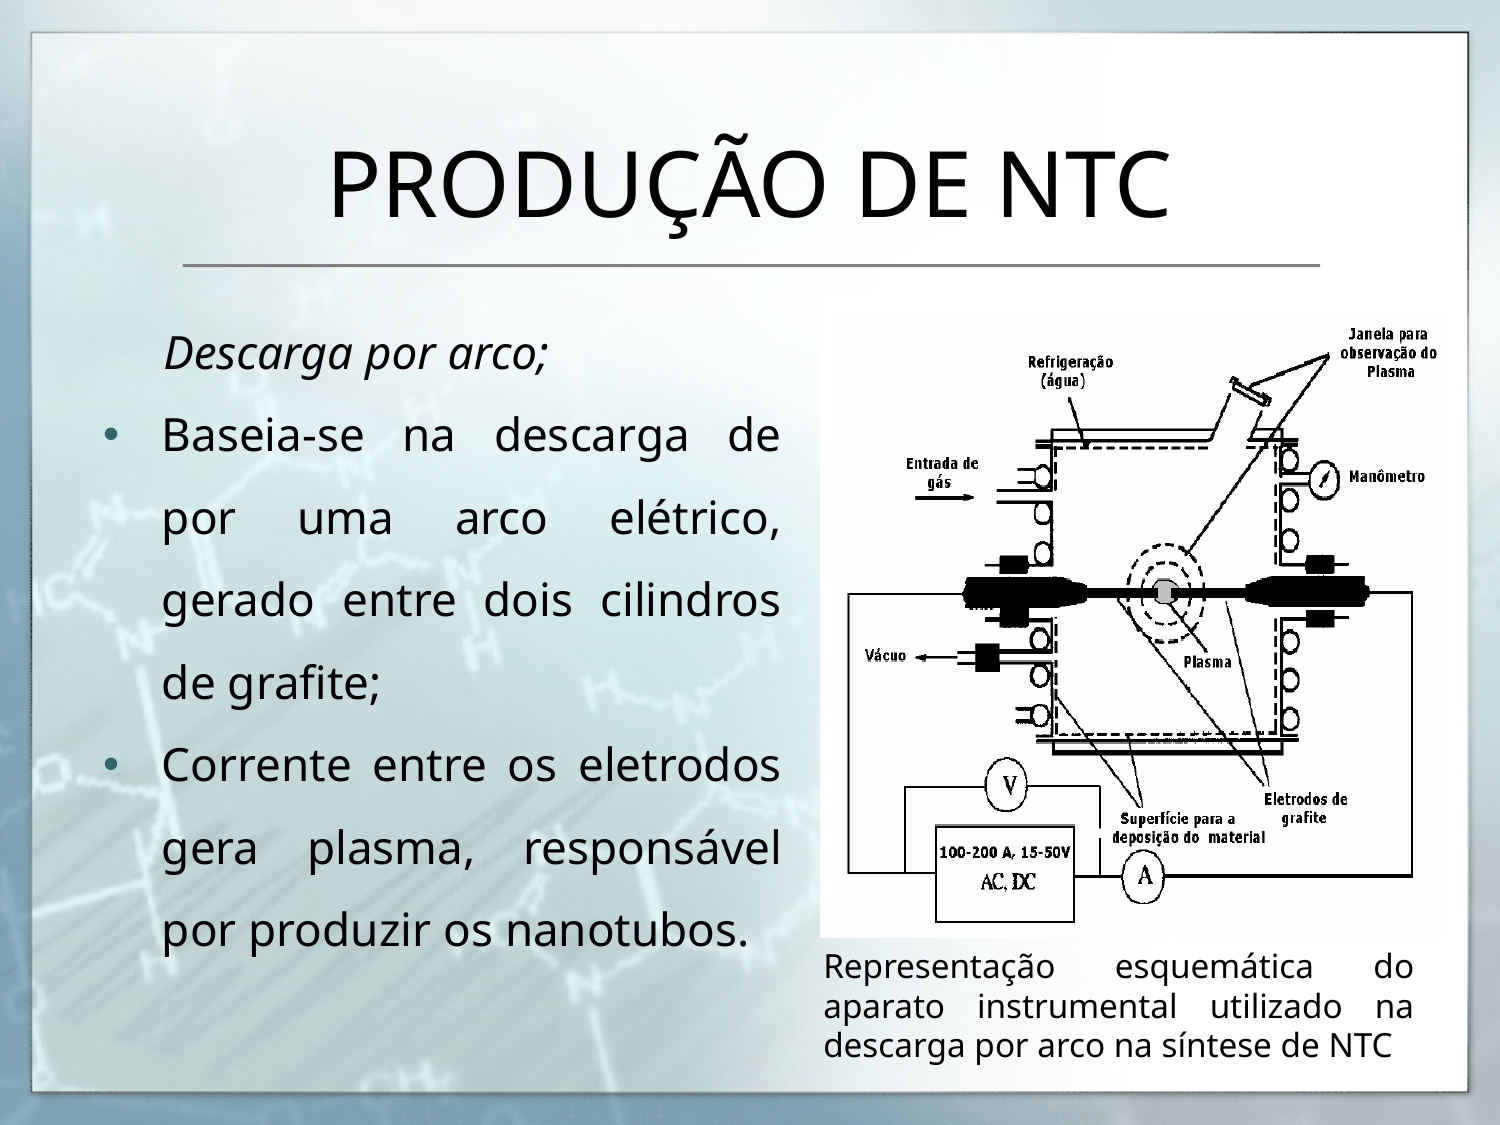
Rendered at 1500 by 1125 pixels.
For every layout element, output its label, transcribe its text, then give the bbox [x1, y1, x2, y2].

text_box PRODUÇÃO DE NTC [62, 93, 1438, 269]
text_box Representação esquemática do aparato instrumental utilizado na descarga por arco na síntese de NTC [808, 937, 1430, 1073]
text_box Descarga por arco; Baseia-se na descarga de por uma arco elétrico, gerado entre dois cilindros de grafite; Corrente entre os eletrodos gera plasma, responsável por produzir os nanotubos. [58, 288, 797, 964]
picture [0, 0, 1500, 1125]
